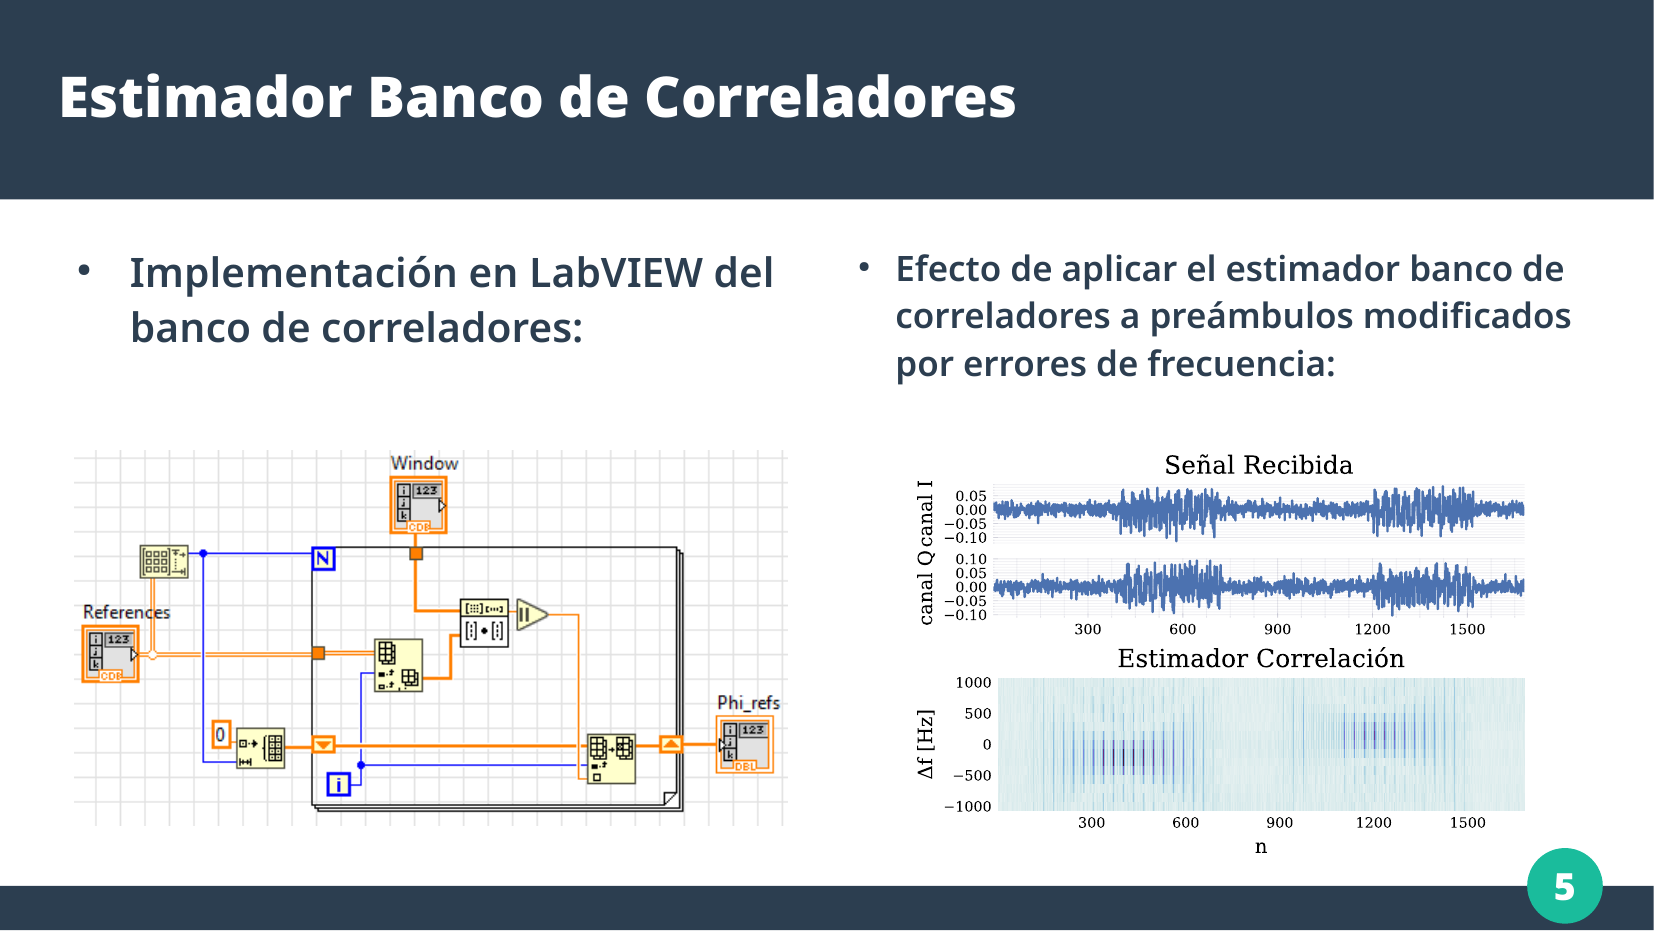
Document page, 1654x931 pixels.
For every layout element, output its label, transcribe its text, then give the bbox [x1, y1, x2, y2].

list Efecto de aplicar el estimador banco de correladores a preámbulos modificados por errores de frecuencia: [845, 243, 1596, 413]
title Estimador Banco de Correladores [59, 37, 1595, 155]
list Implementación en LabVIEW del banco de correladores: [59, 243, 809, 540]
picture [910, 450, 1531, 864]
picture [74, 450, 788, 826]
